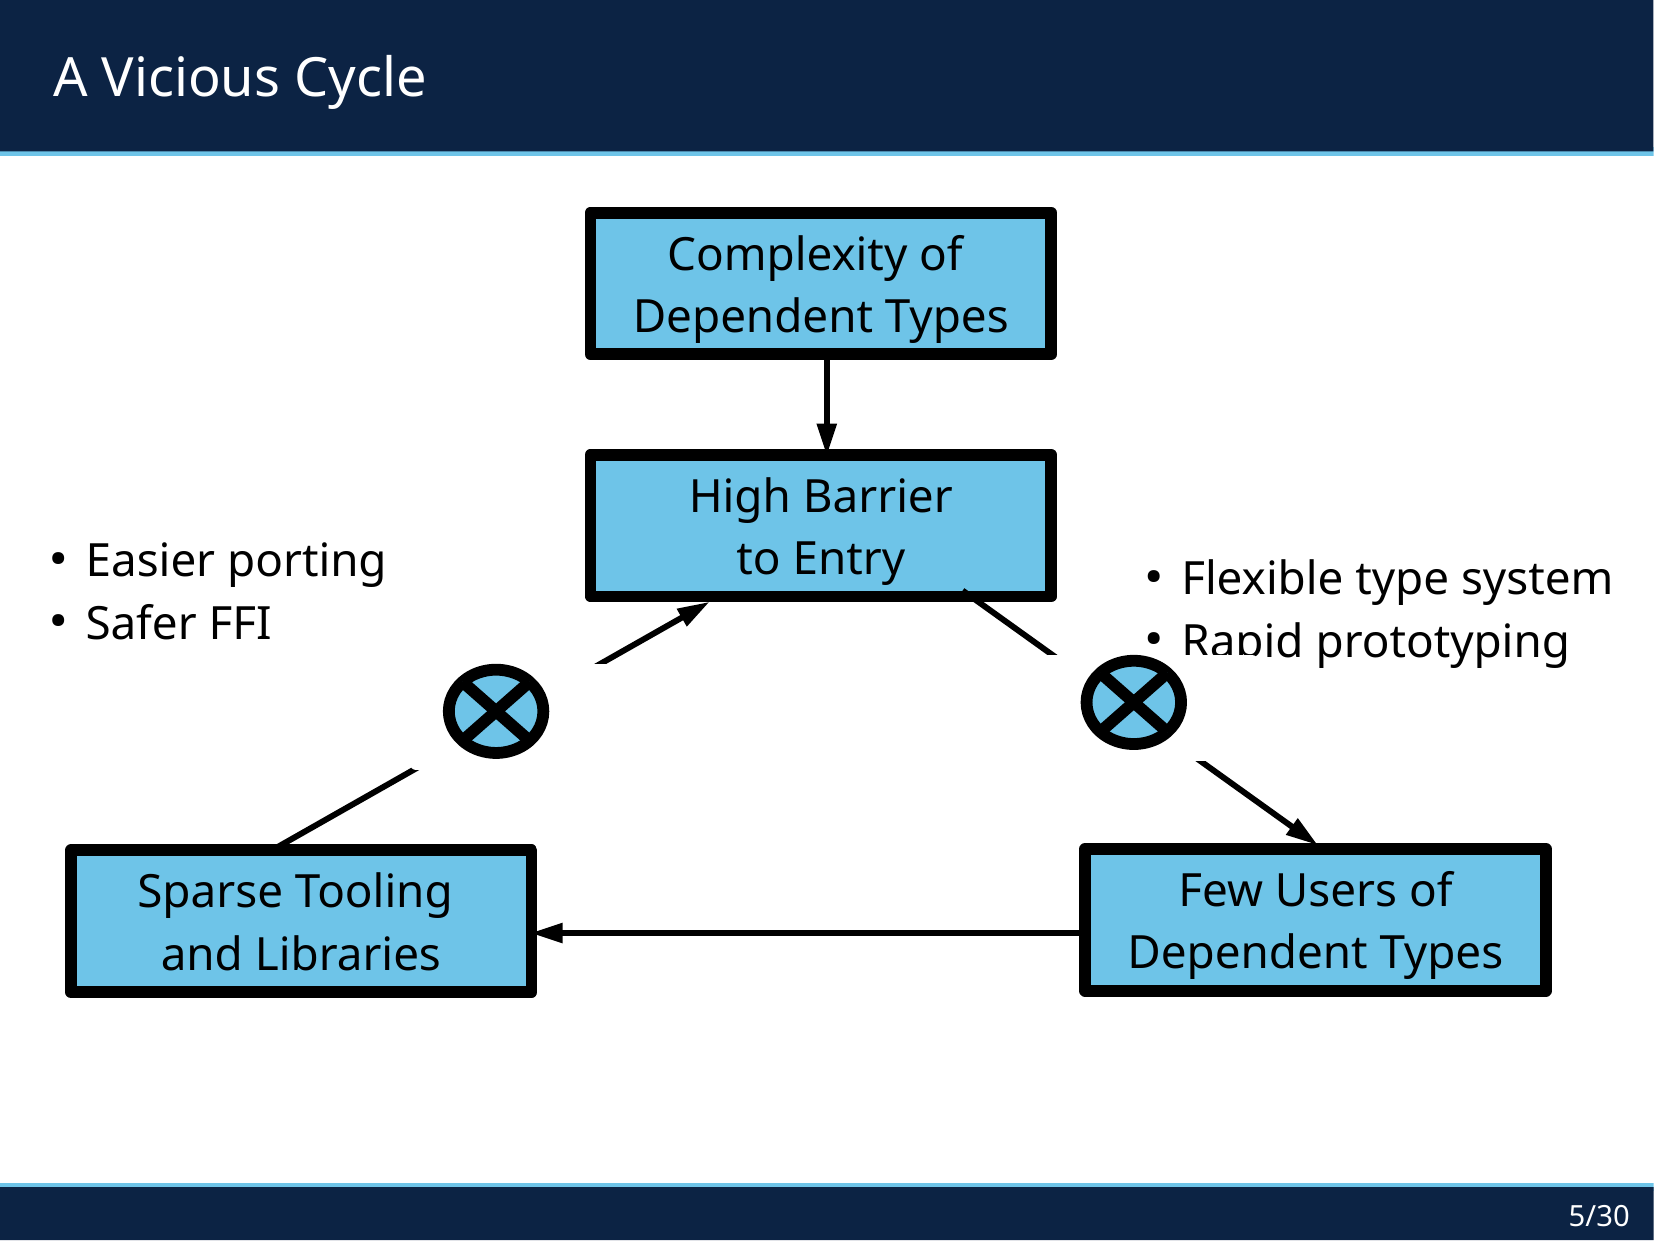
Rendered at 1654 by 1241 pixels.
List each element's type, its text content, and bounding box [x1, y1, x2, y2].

text_box [1015, 660, 1252, 756]
text_box [416, 669, 653, 765]
text_box Flexible type system Rapid prototyping [1130, 546, 1607, 671]
text_box Few Users of Dependent Types [1085, 848, 1546, 991]
text_box Sparse Tooling and Libraries [70, 850, 532, 993]
title A Vicious Cycle [0, 0, 1654, 152]
text_box Easier porting Safer FFI [35, 528, 383, 653]
text_box High Barrier to Entry [590, 454, 1052, 597]
text_box Complexity of Dependent Types [590, 212, 1052, 355]
